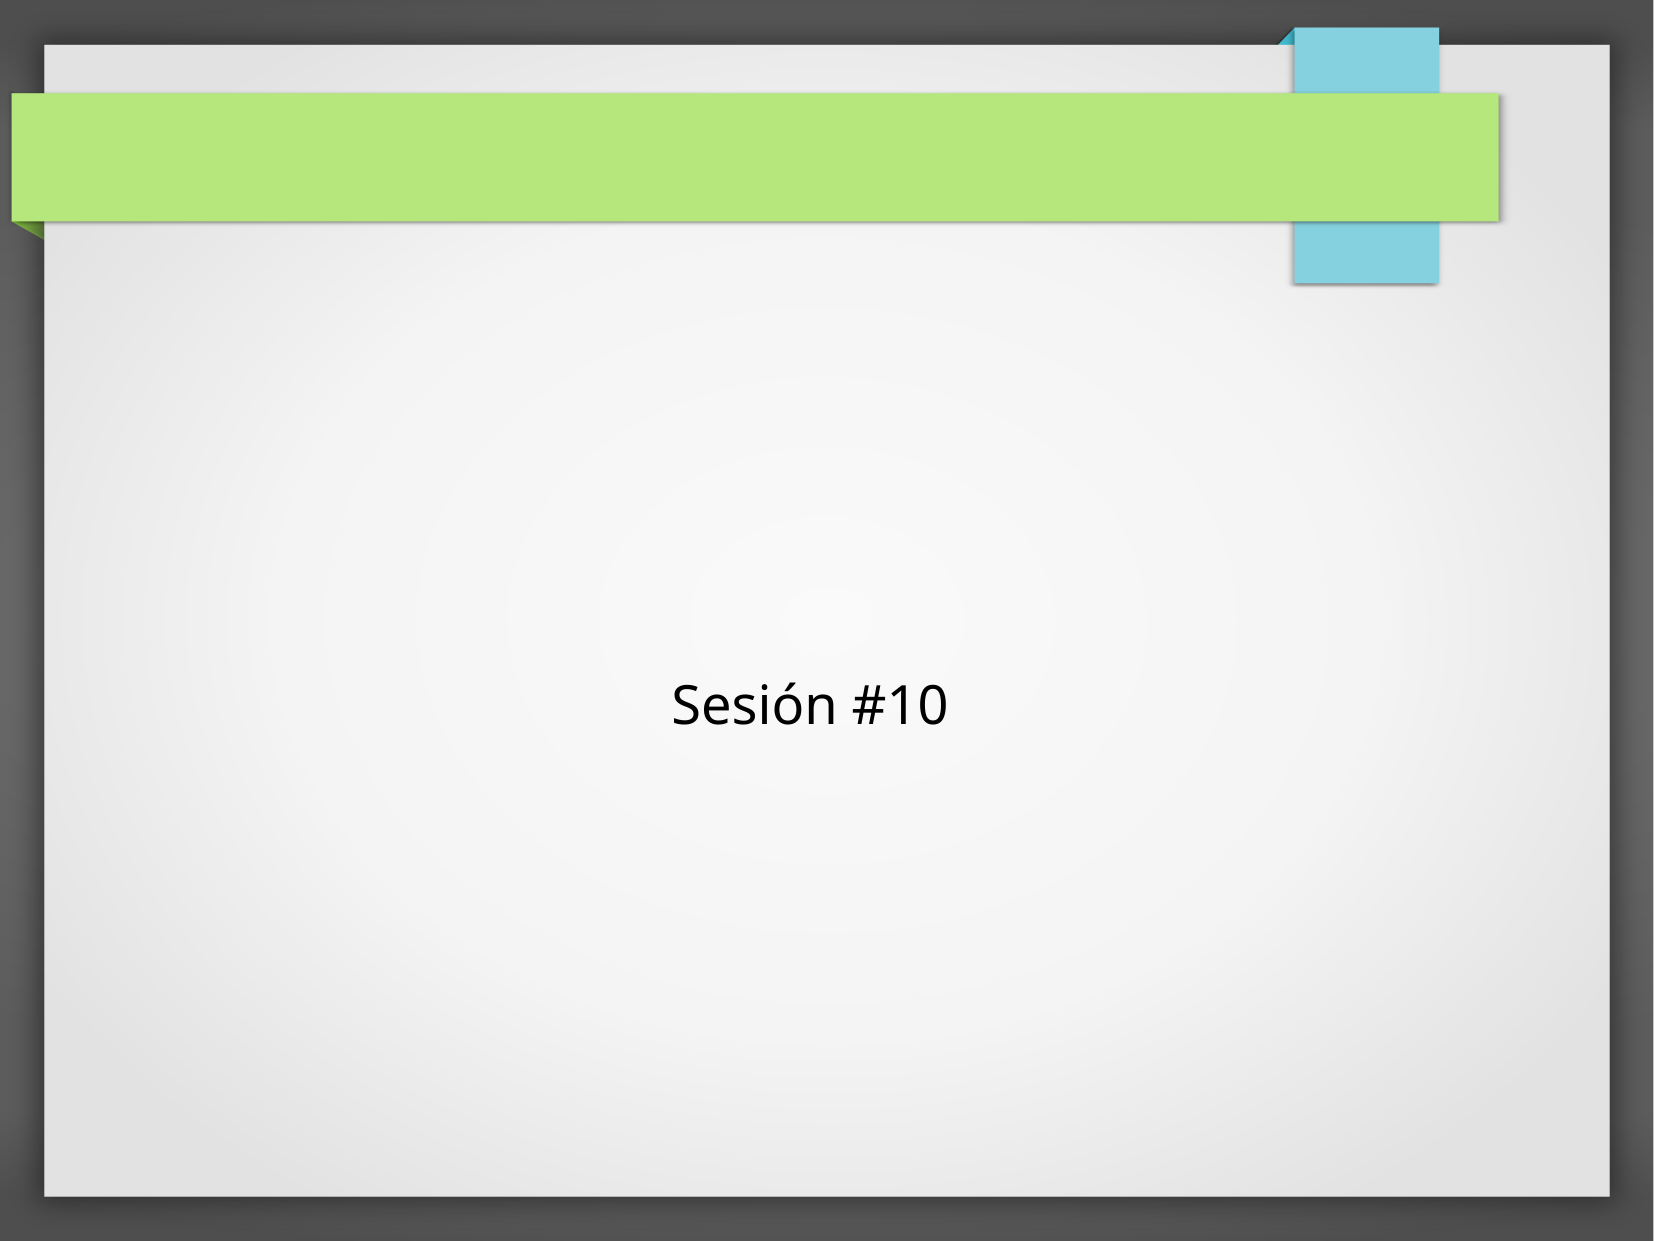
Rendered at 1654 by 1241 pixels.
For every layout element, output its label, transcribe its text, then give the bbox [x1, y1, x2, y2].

subtitle Sesión #10 [82, 343, 1538, 1063]
picture [0, 0, 1654, 1241]
